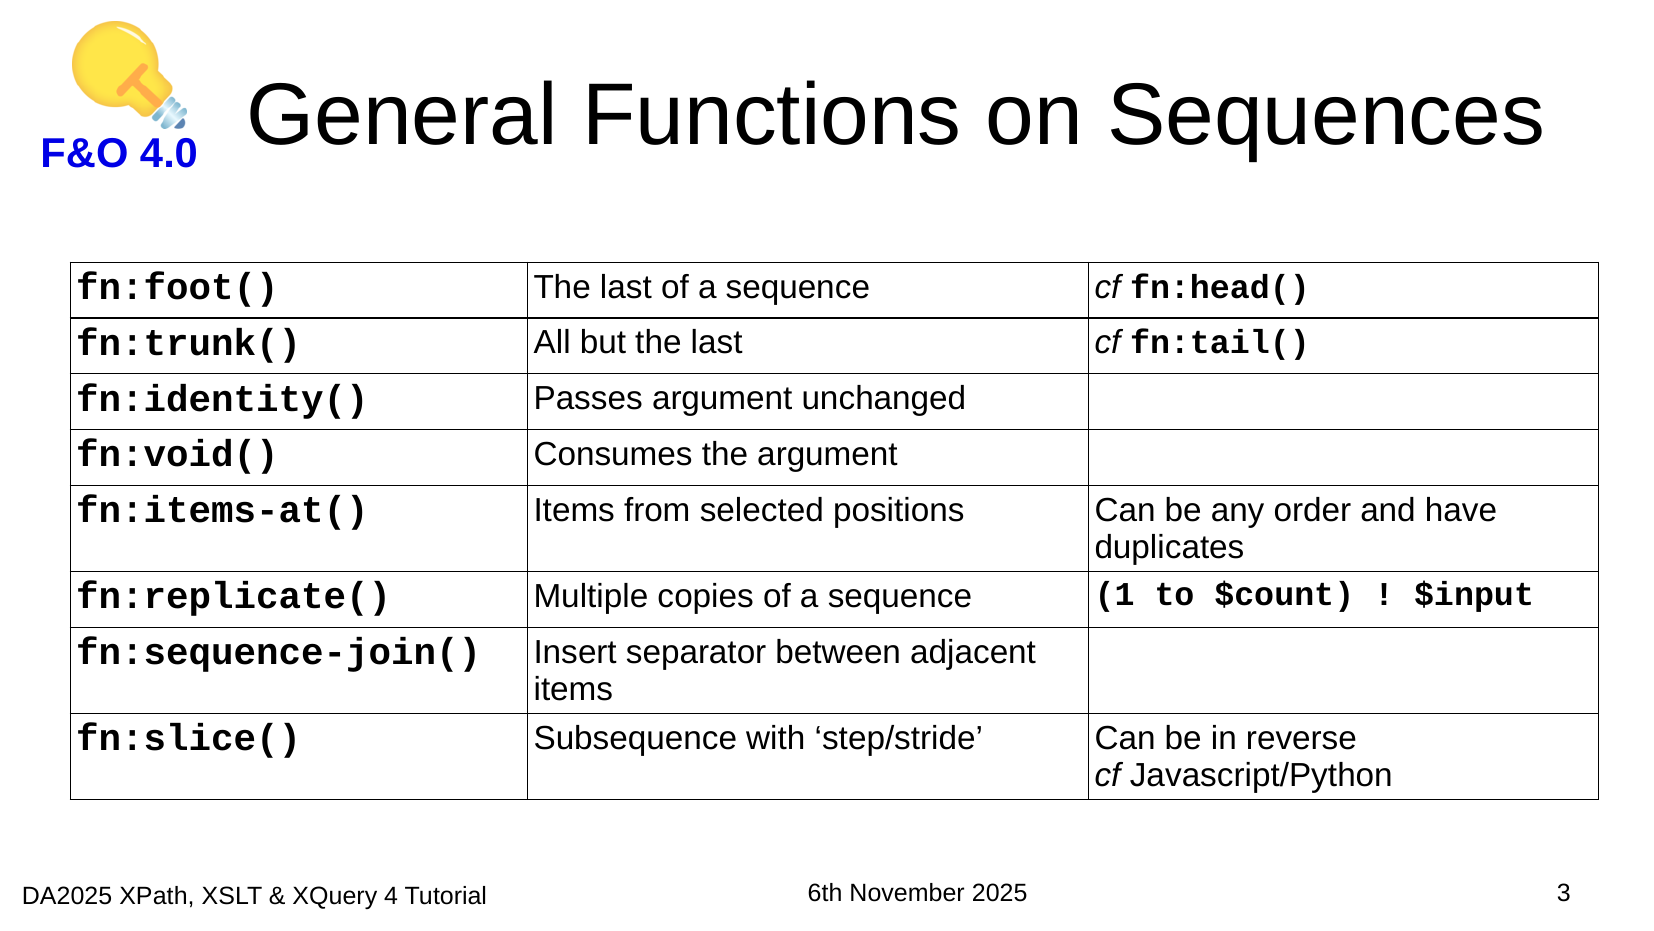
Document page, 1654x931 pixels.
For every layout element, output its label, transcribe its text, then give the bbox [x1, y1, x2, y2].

table_cell Items from selected positions [528, 486, 1088, 571]
table_cell fn:slice() [71, 714, 527, 799]
table_cell [1089, 430, 1598, 485]
table_cell fn:replicate() [71, 572, 527, 627]
table_cell [1089, 374, 1598, 429]
table_cell [1089, 628, 1598, 713]
table_cell Insert separator between adjacent items [528, 628, 1088, 713]
table_header The last of a sequence [528, 263, 1088, 317]
table_cell cf fn:tail() [1089, 319, 1598, 373]
table_cell fn:sequence-join() [71, 628, 527, 713]
table_cell Consumes the argument [528, 430, 1088, 485]
table_cell fn:identity() [71, 374, 527, 429]
table_cell fn:void() [71, 430, 527, 485]
table_cell (1 to $count) ! $input [1089, 572, 1598, 627]
table_cell All but the last [528, 319, 1088, 373]
table_header cf fn:head() [1089, 263, 1598, 317]
table_cell Passes argument unchanged [528, 374, 1088, 429]
title General Functions on Sequences [222, 37, 1571, 193]
table_header fn:foot() [71, 263, 527, 317]
picture [72, 21, 187, 129]
table_cell Can be any order and have duplicates [1089, 486, 1598, 571]
table_cell Multiple copies of a sequence [528, 572, 1088, 627]
table_cell Subsequence with ‘step/stride’ [528, 714, 1088, 799]
table_cell fn:items-at() [71, 486, 527, 571]
table_cell Can be in reverse cf Javascript/Python [1089, 714, 1598, 799]
table_cell fn:trunk() [71, 319, 527, 373]
